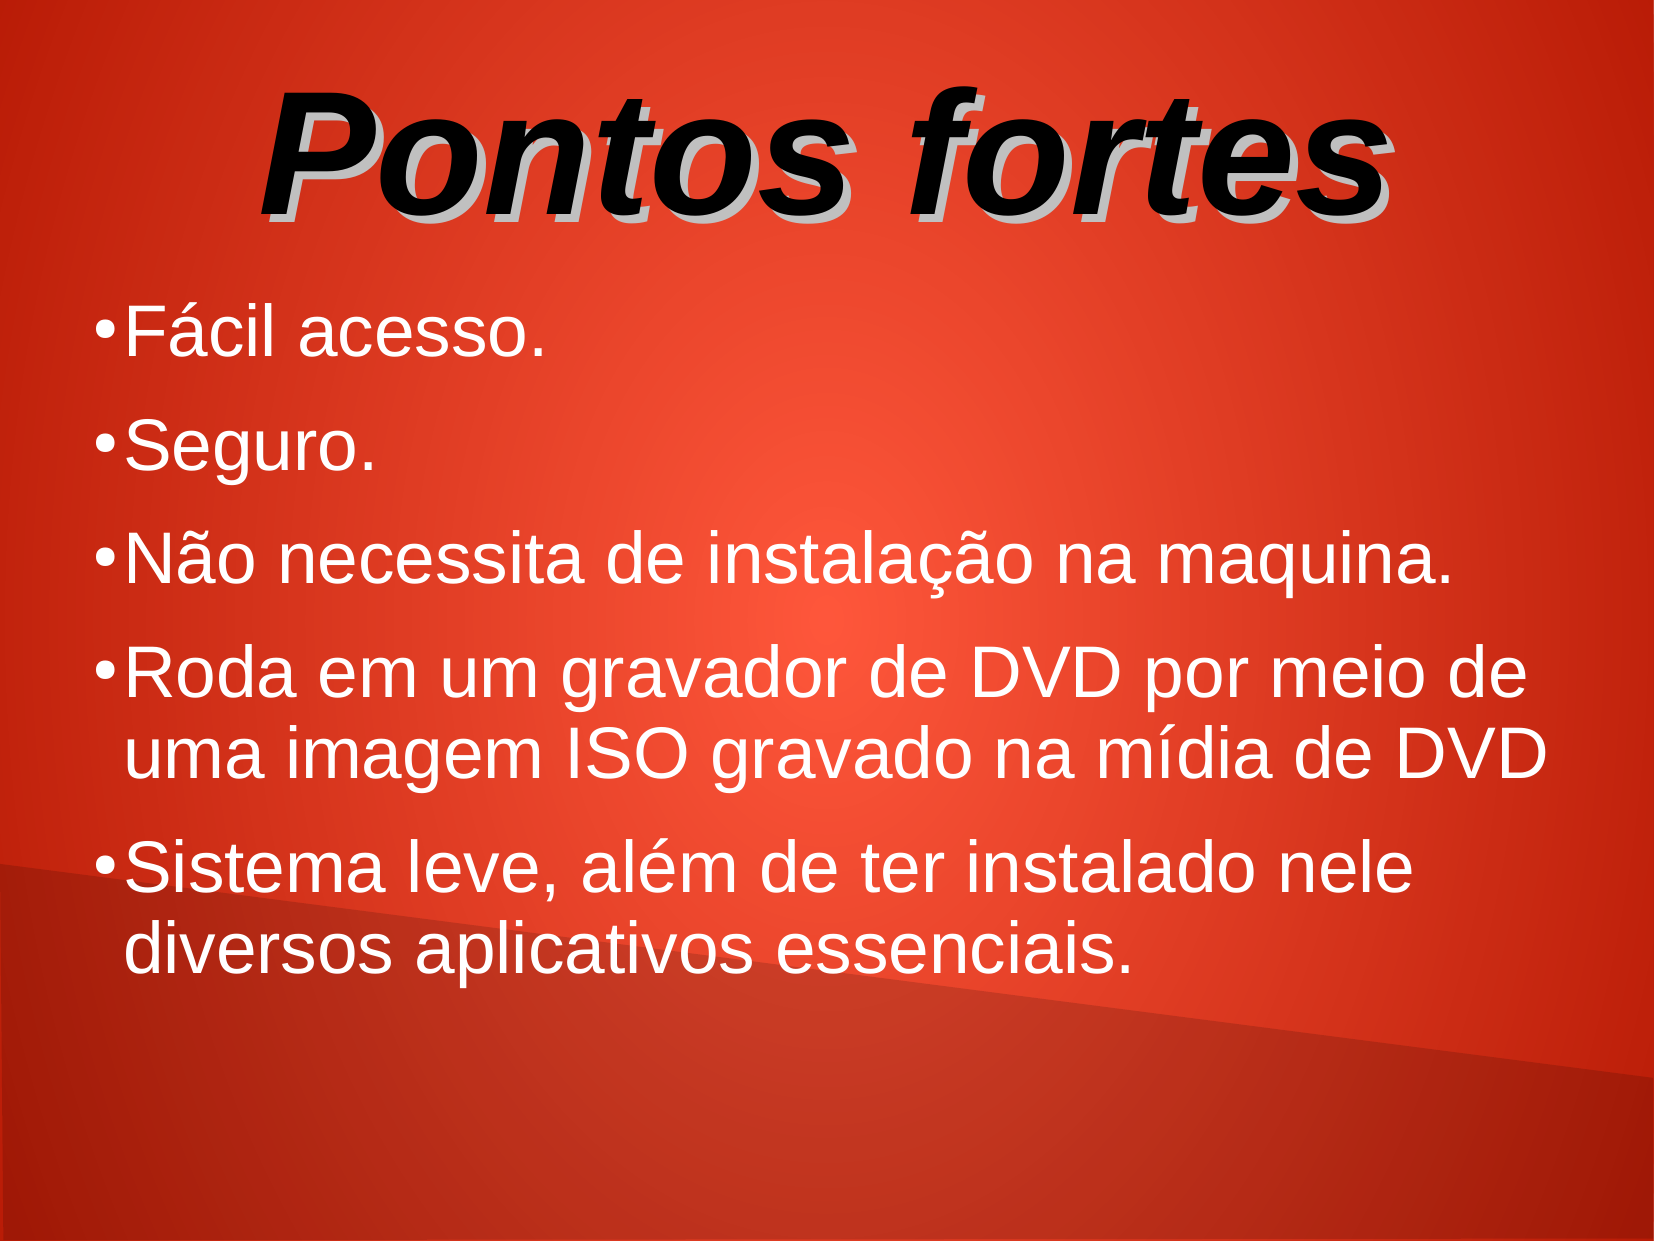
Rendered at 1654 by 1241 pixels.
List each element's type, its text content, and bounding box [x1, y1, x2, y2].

title Pontos fortes [82, 49, 1571, 257]
list Fácil acesso. Seguro. Não necessita de instalação na maquina. Roda em um gravador de DVD por meio de uma imagem ISO gravado na mídia de DVD Sistema leve, além de ter instalado nele diversos aplicativos essenciais. [82, 290, 1571, 1010]
